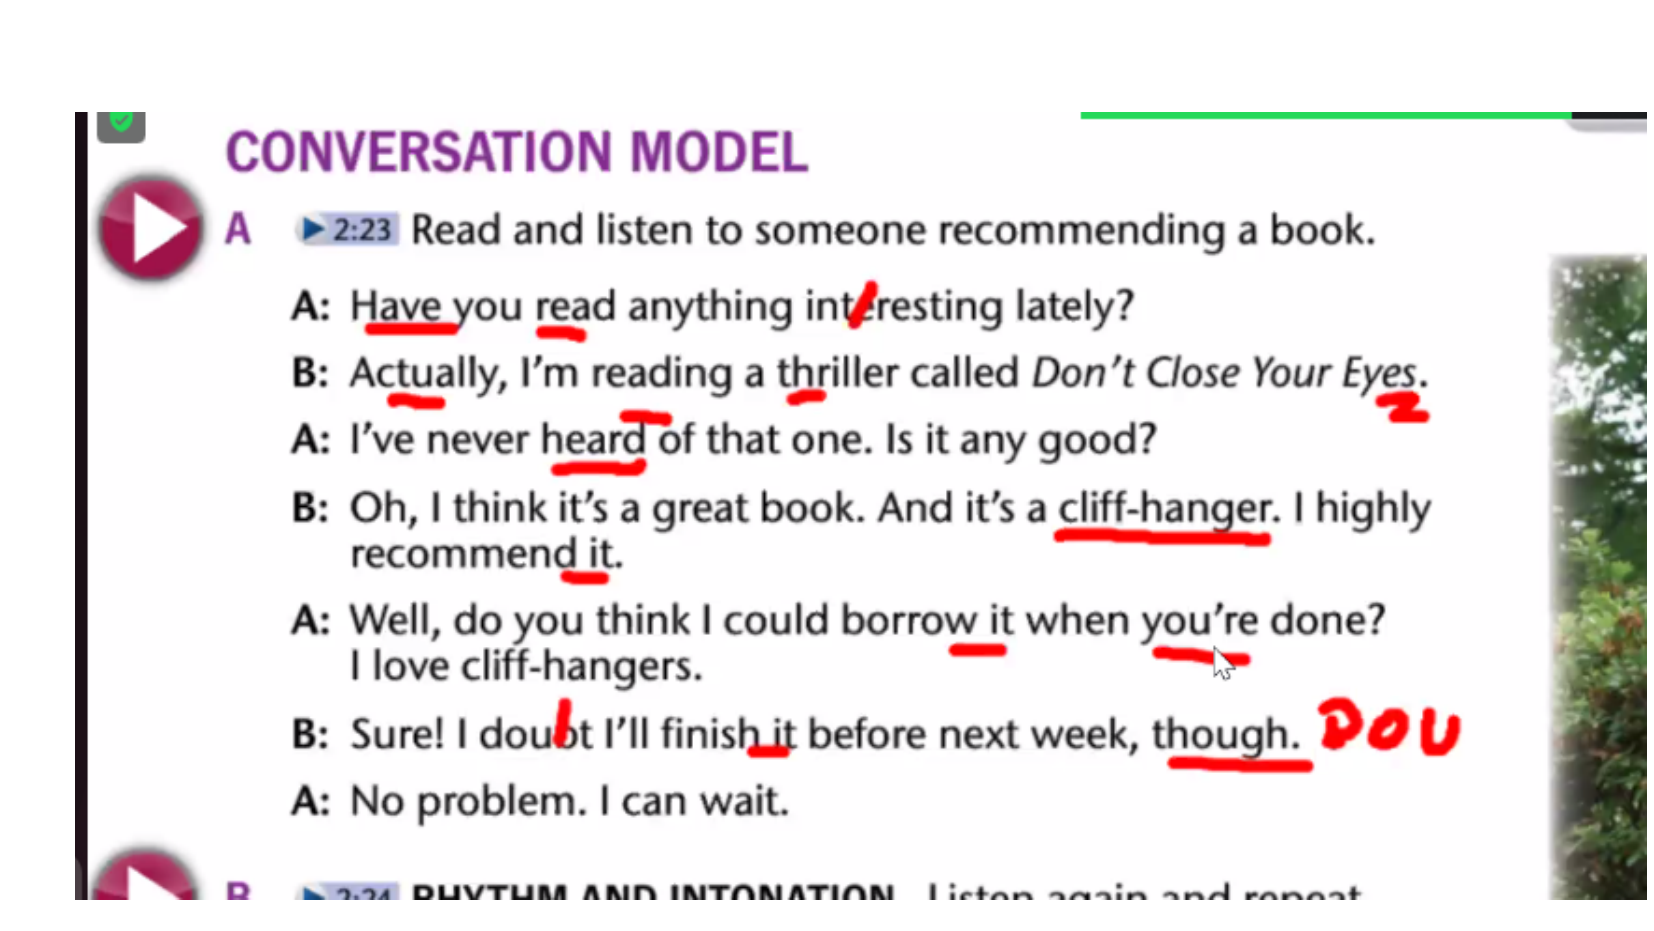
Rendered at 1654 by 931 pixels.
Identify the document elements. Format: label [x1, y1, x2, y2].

picture [75, 112, 1647, 901]
